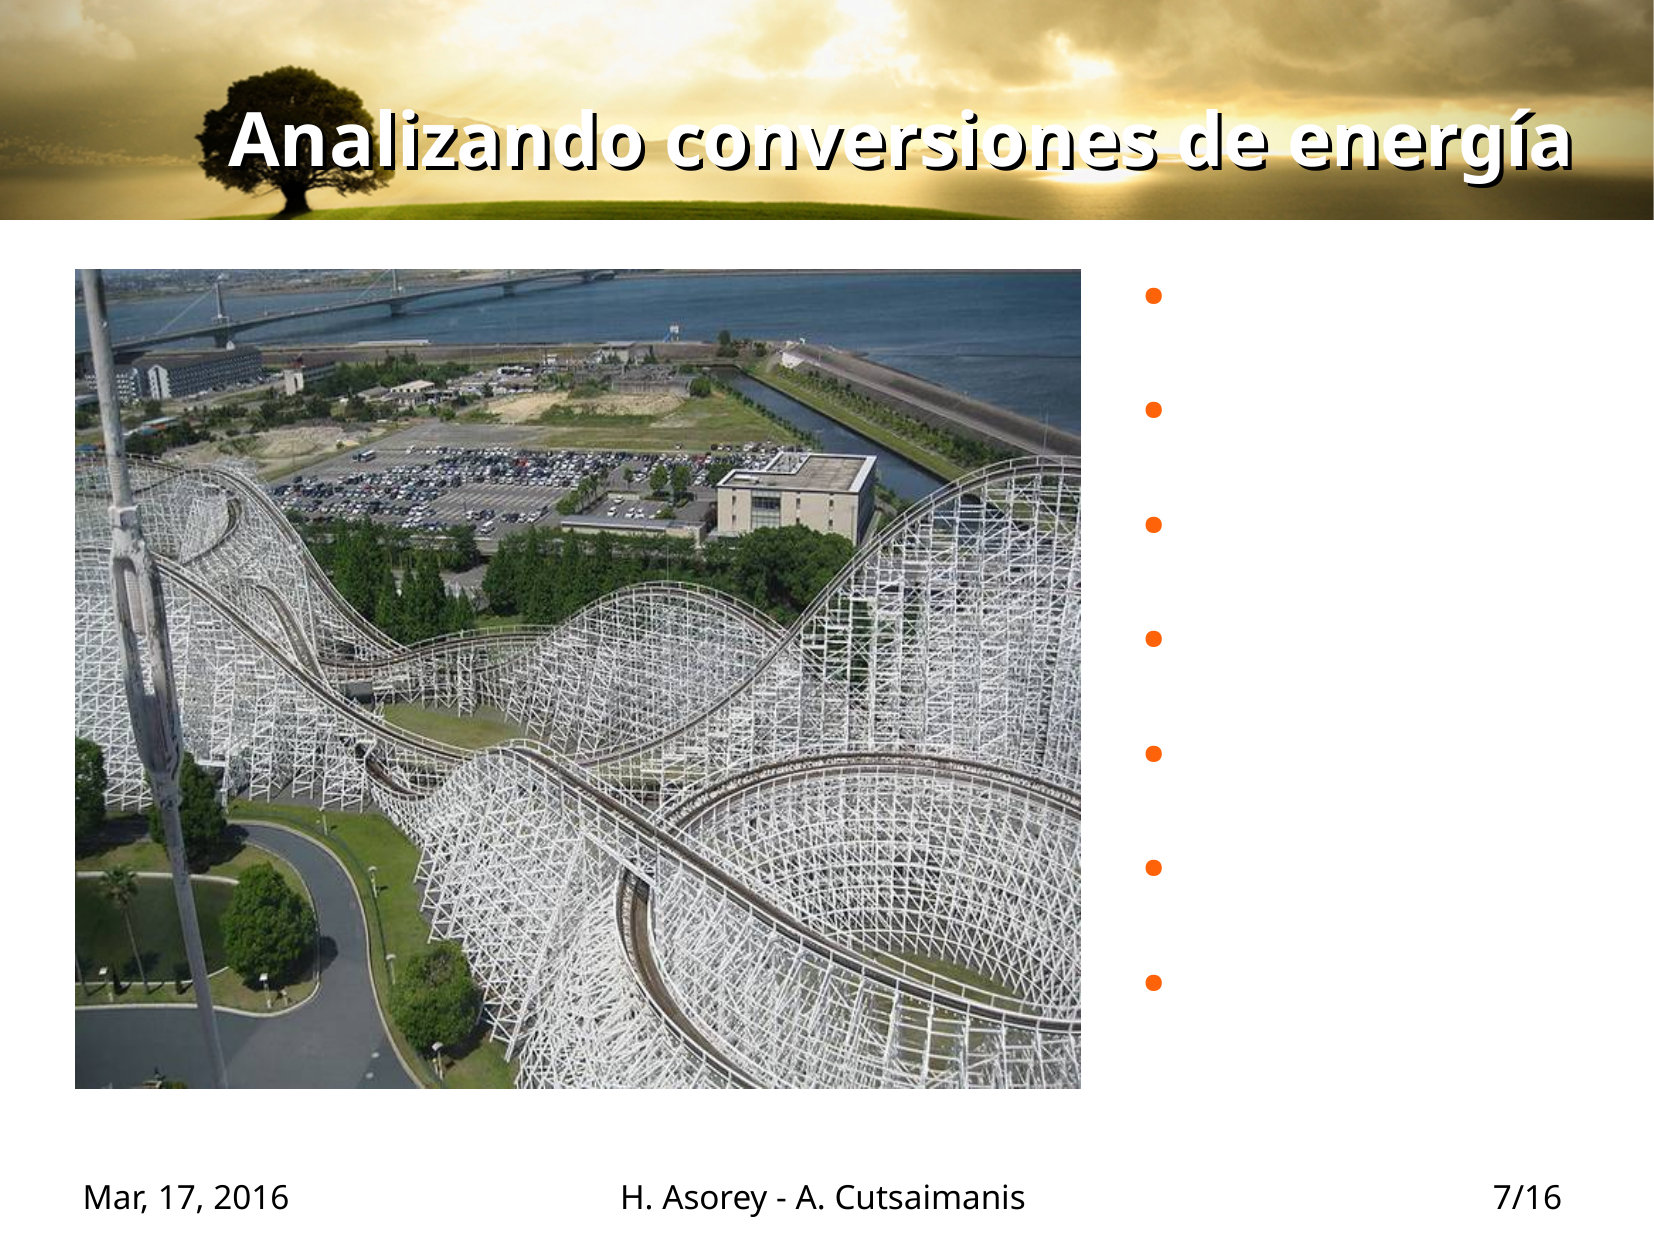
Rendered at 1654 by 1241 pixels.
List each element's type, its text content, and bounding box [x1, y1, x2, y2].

list [1125, 255, 1572, 1074]
picture [0, 0, 1654, 220]
title Analizando conversiones de energía [86, 49, 1576, 226]
picture [75, 269, 1081, 1089]
